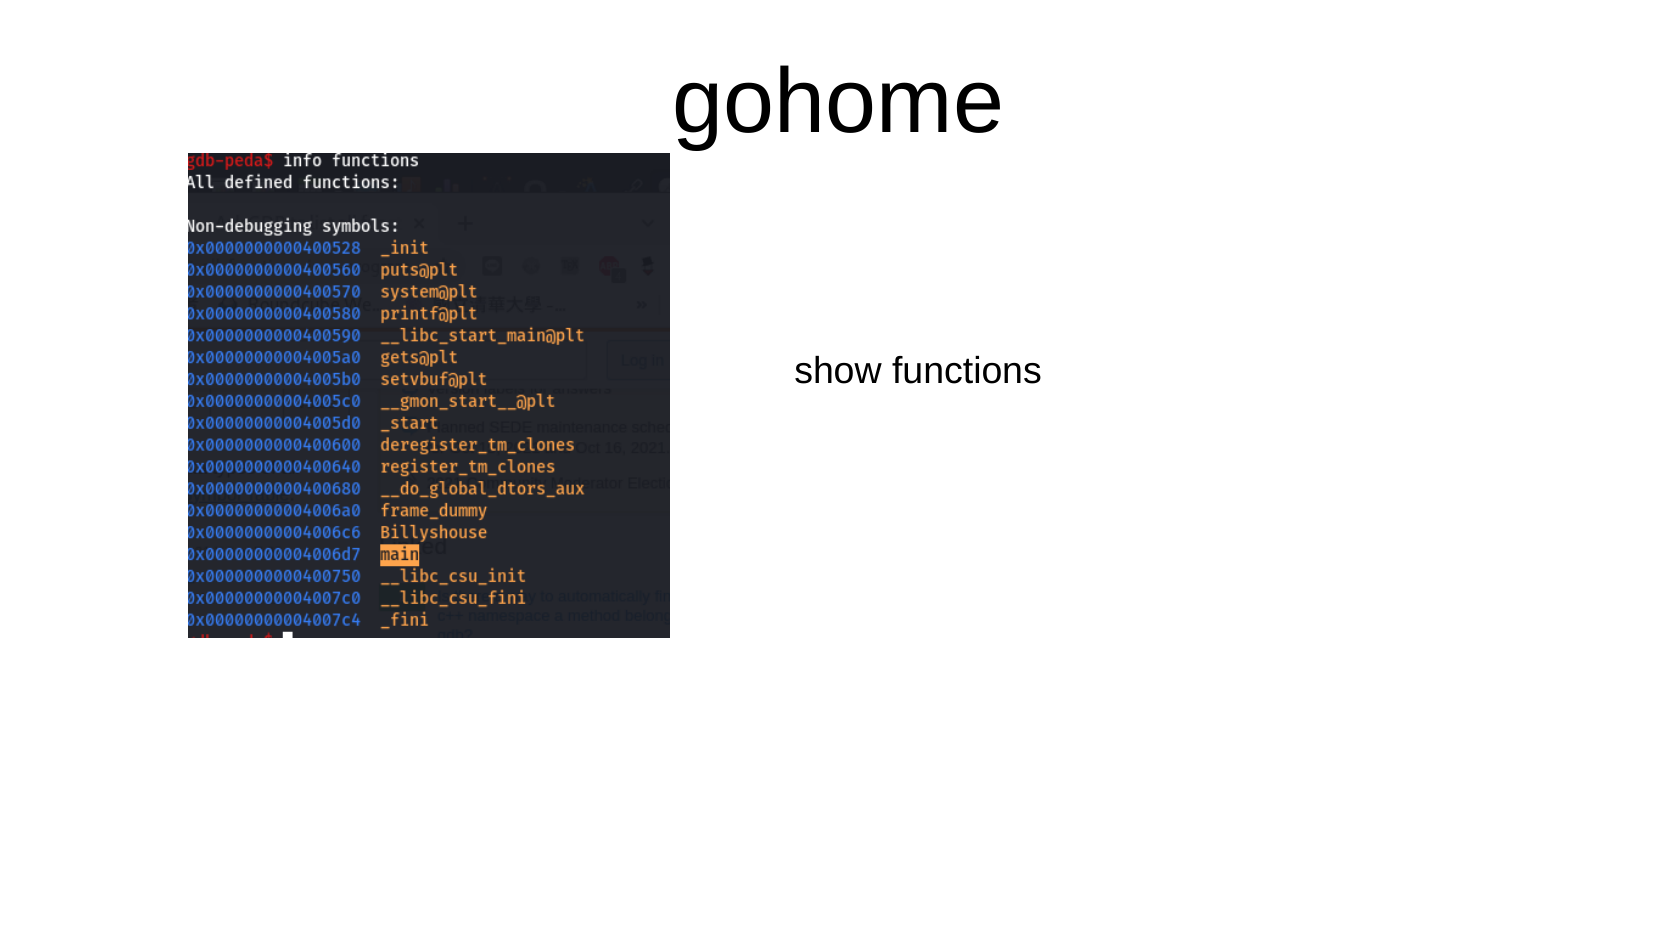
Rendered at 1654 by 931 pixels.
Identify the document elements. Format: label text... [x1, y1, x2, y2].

title gohome [94, 23, 1583, 179]
picture [188, 153, 670, 638]
text_box show functions [779, 342, 1170, 400]
